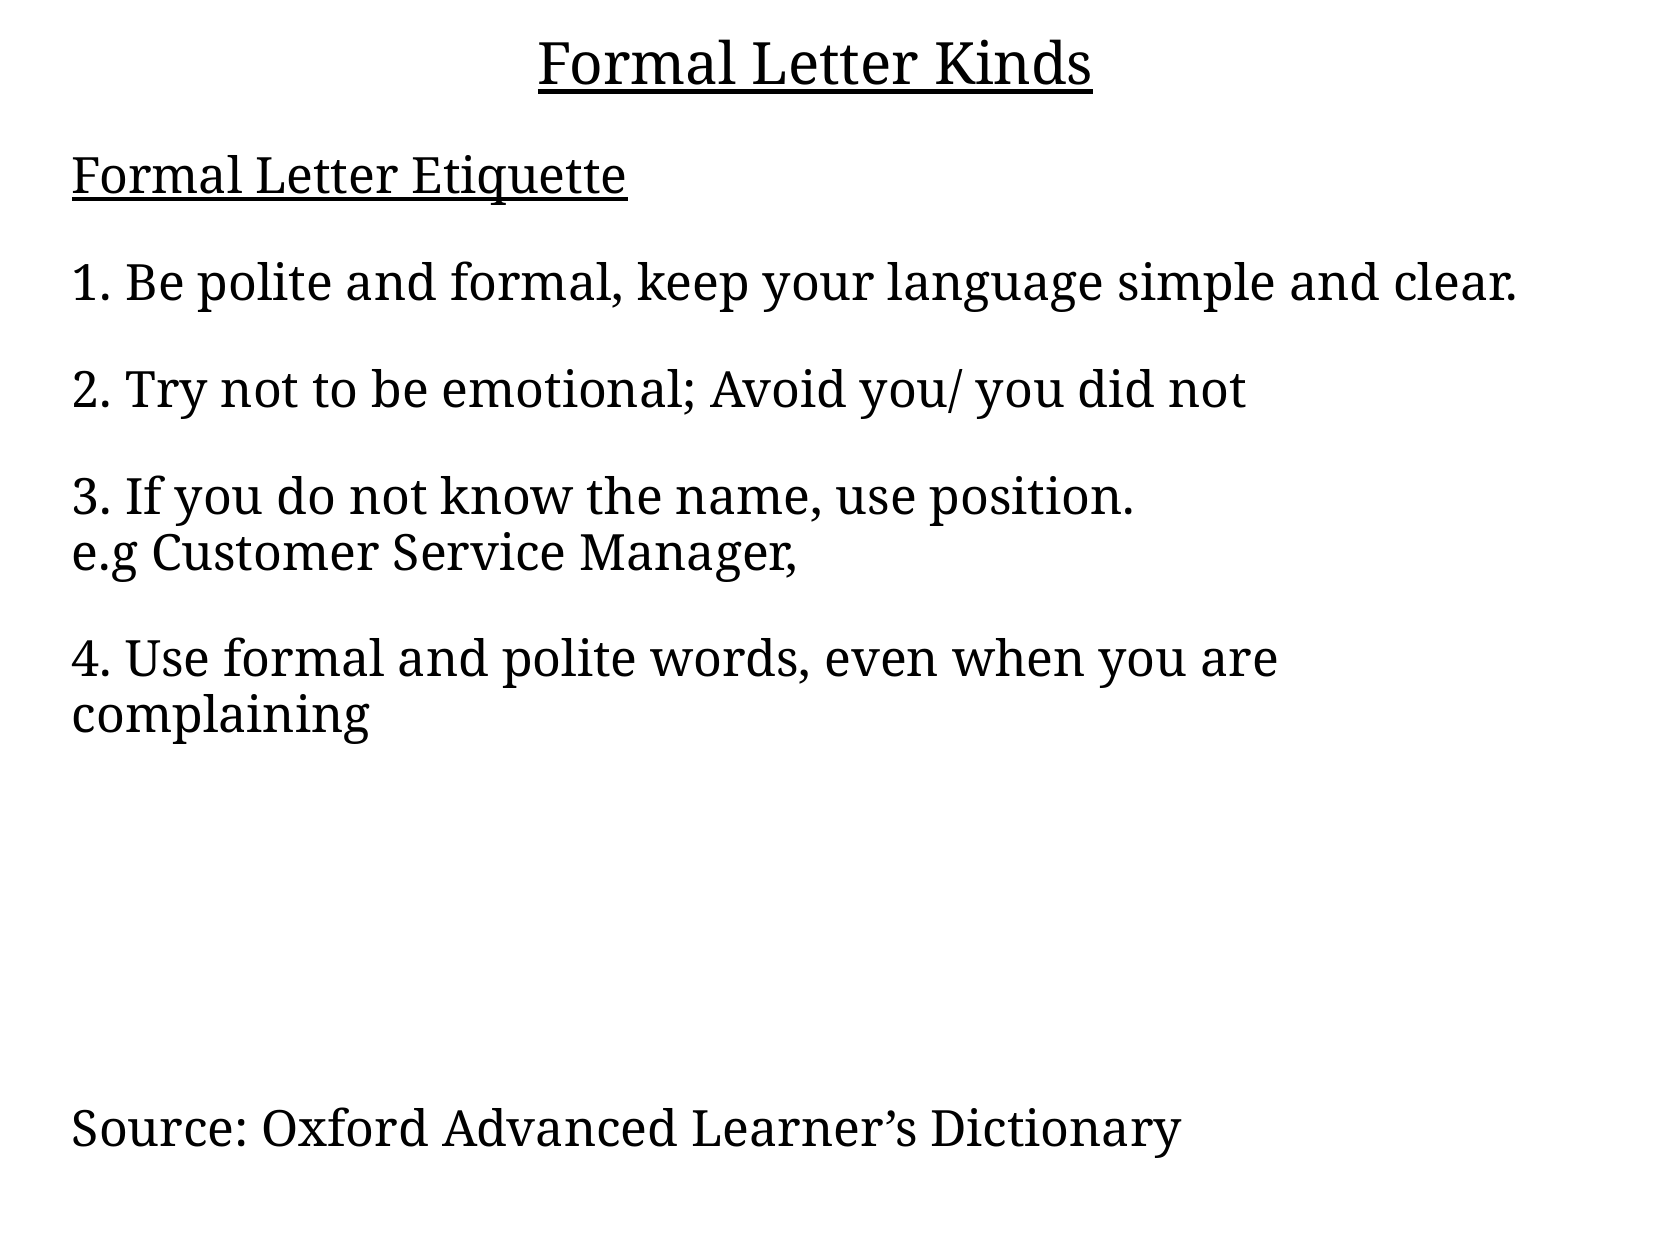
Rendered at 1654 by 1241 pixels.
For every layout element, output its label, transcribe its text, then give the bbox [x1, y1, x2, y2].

text_box Formal Letter Kinds Formal Letter Etiquette 1. Be polite and formal, keep your language simple and clear. 2. Try not to be emotional; Avoid you/ you did not 3. If you do not know the name, use position. e.g Customer Service Manager, 4. Use formal and polite words, even when you are complaining Source: Oxford Advanced Learner’s Dictionary [71, 31, 1560, 1140]
